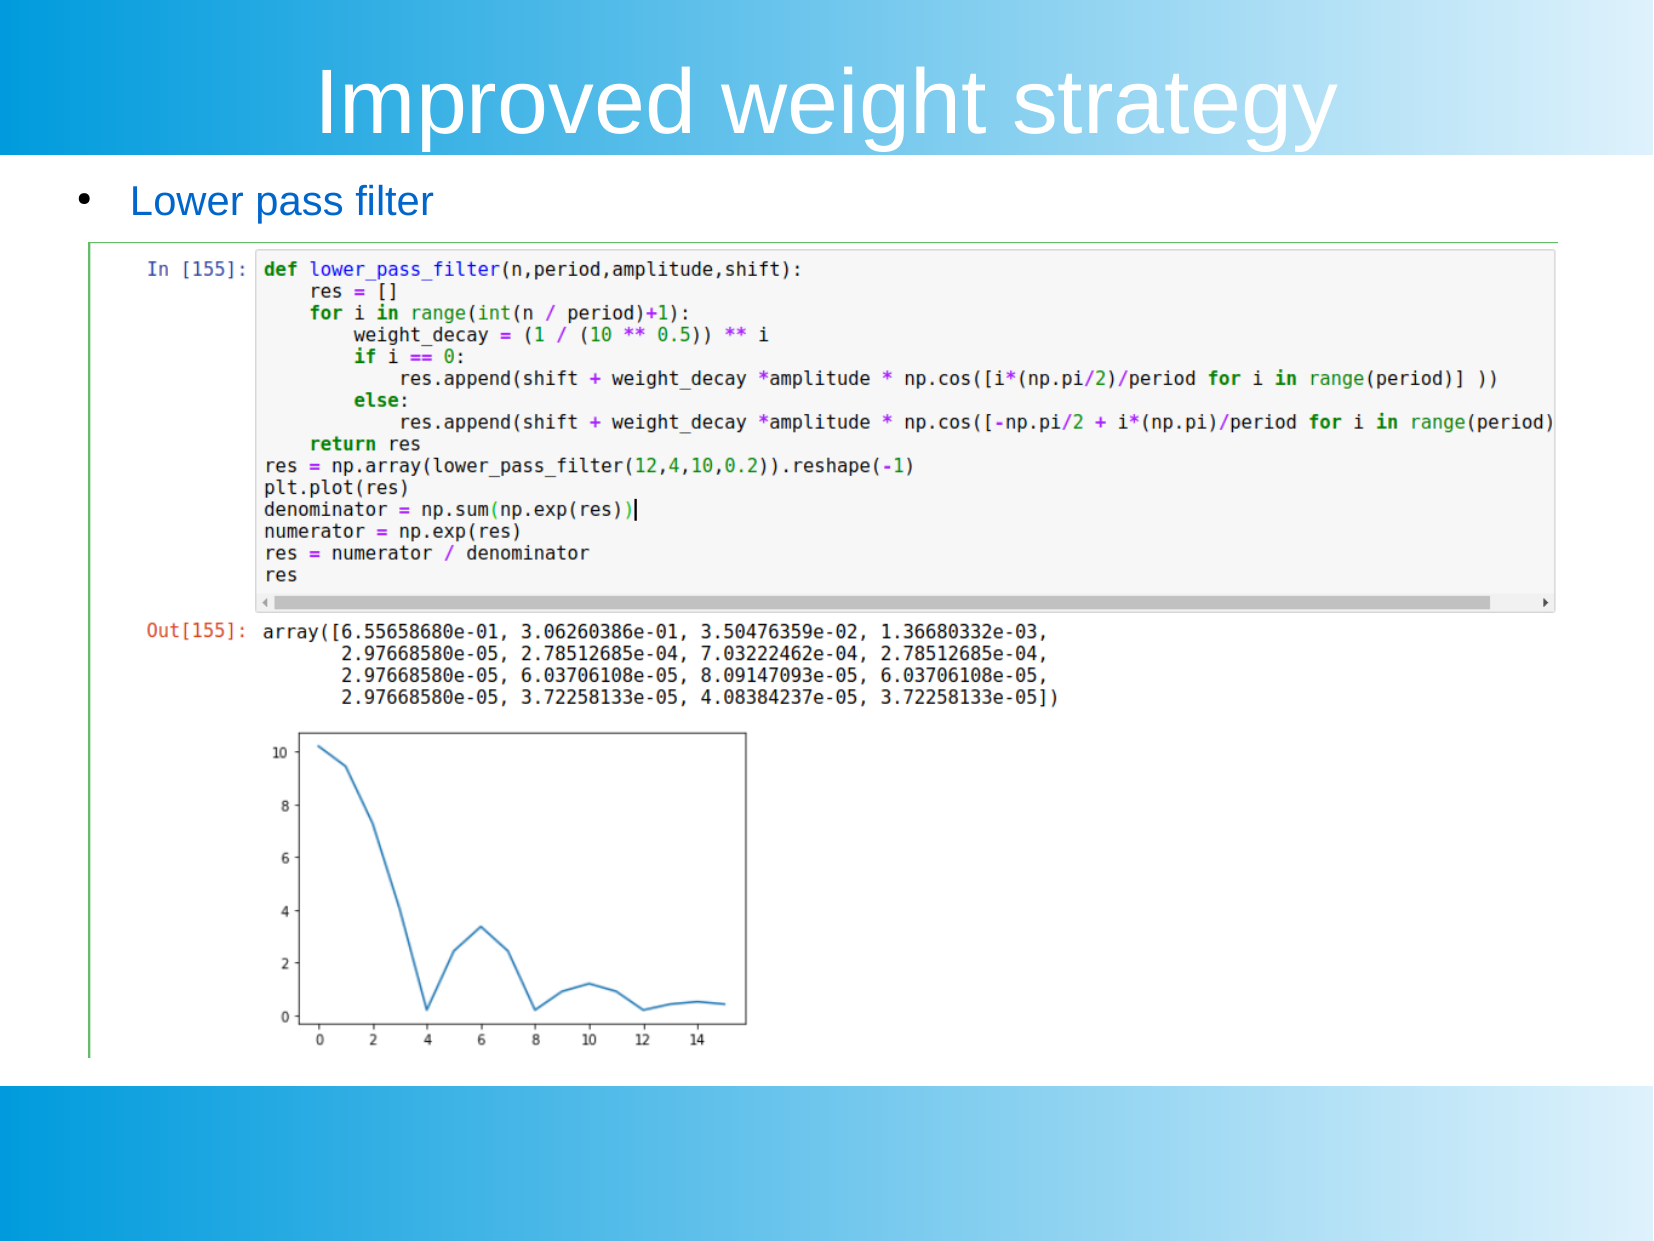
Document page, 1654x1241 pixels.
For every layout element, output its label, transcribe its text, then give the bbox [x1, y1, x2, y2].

title Improved weight strategy [82, 49, 1571, 155]
picture [88, 242, 1558, 1058]
list Lower pass filter [59, 177, 1548, 579]
